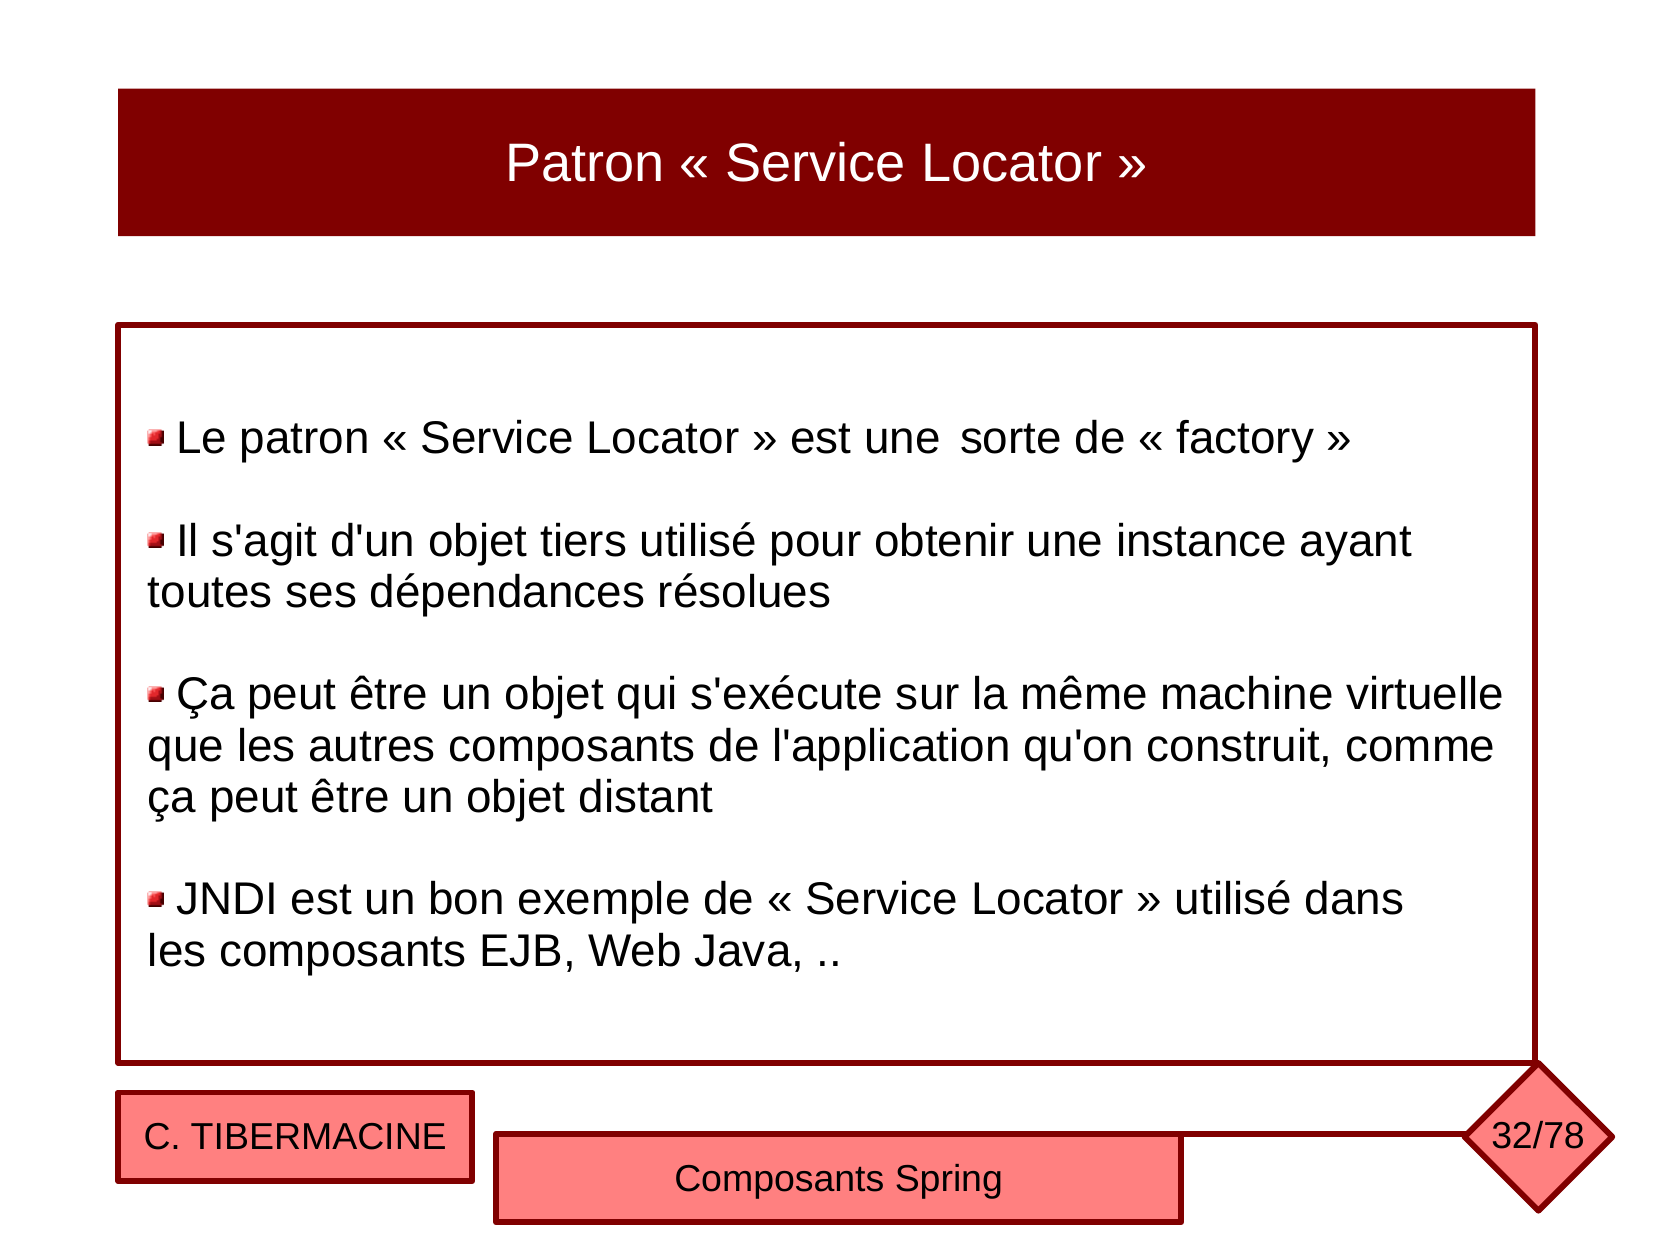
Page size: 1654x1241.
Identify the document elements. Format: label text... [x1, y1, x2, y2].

picture [147, 429, 164, 446]
picture [147, 686, 164, 702]
text_box Patron « Service Locator » [118, 88, 1536, 237]
picture [147, 532, 164, 548]
text_box [1464, 1125, 1476, 1149]
text_box Composants Spring [496, 1133, 1182, 1223]
text_box C. TIBERMACINE [118, 1092, 473, 1182]
text_box [1494, 1062, 1583, 1107]
text_box <numéro>/78 [1476, 1107, 1613, 1207]
picture [147, 891, 164, 907]
text_box Le patron « Service Locator » est une sorte de « factory » Il s'agit d'un objet tiers utilisé pour obtenir une instance ayant toutes ses dépendances résolues Ça peut être un objet qui s'exécute sur la même machine virtuelle que les autres composants de l'application qu'on construit, comme ça peut être un objet distant JNDI est un bon exemple de « Service Locator » utilisé dans les composants EJB, Web Java, .. [118, 324, 1536, 1063]
